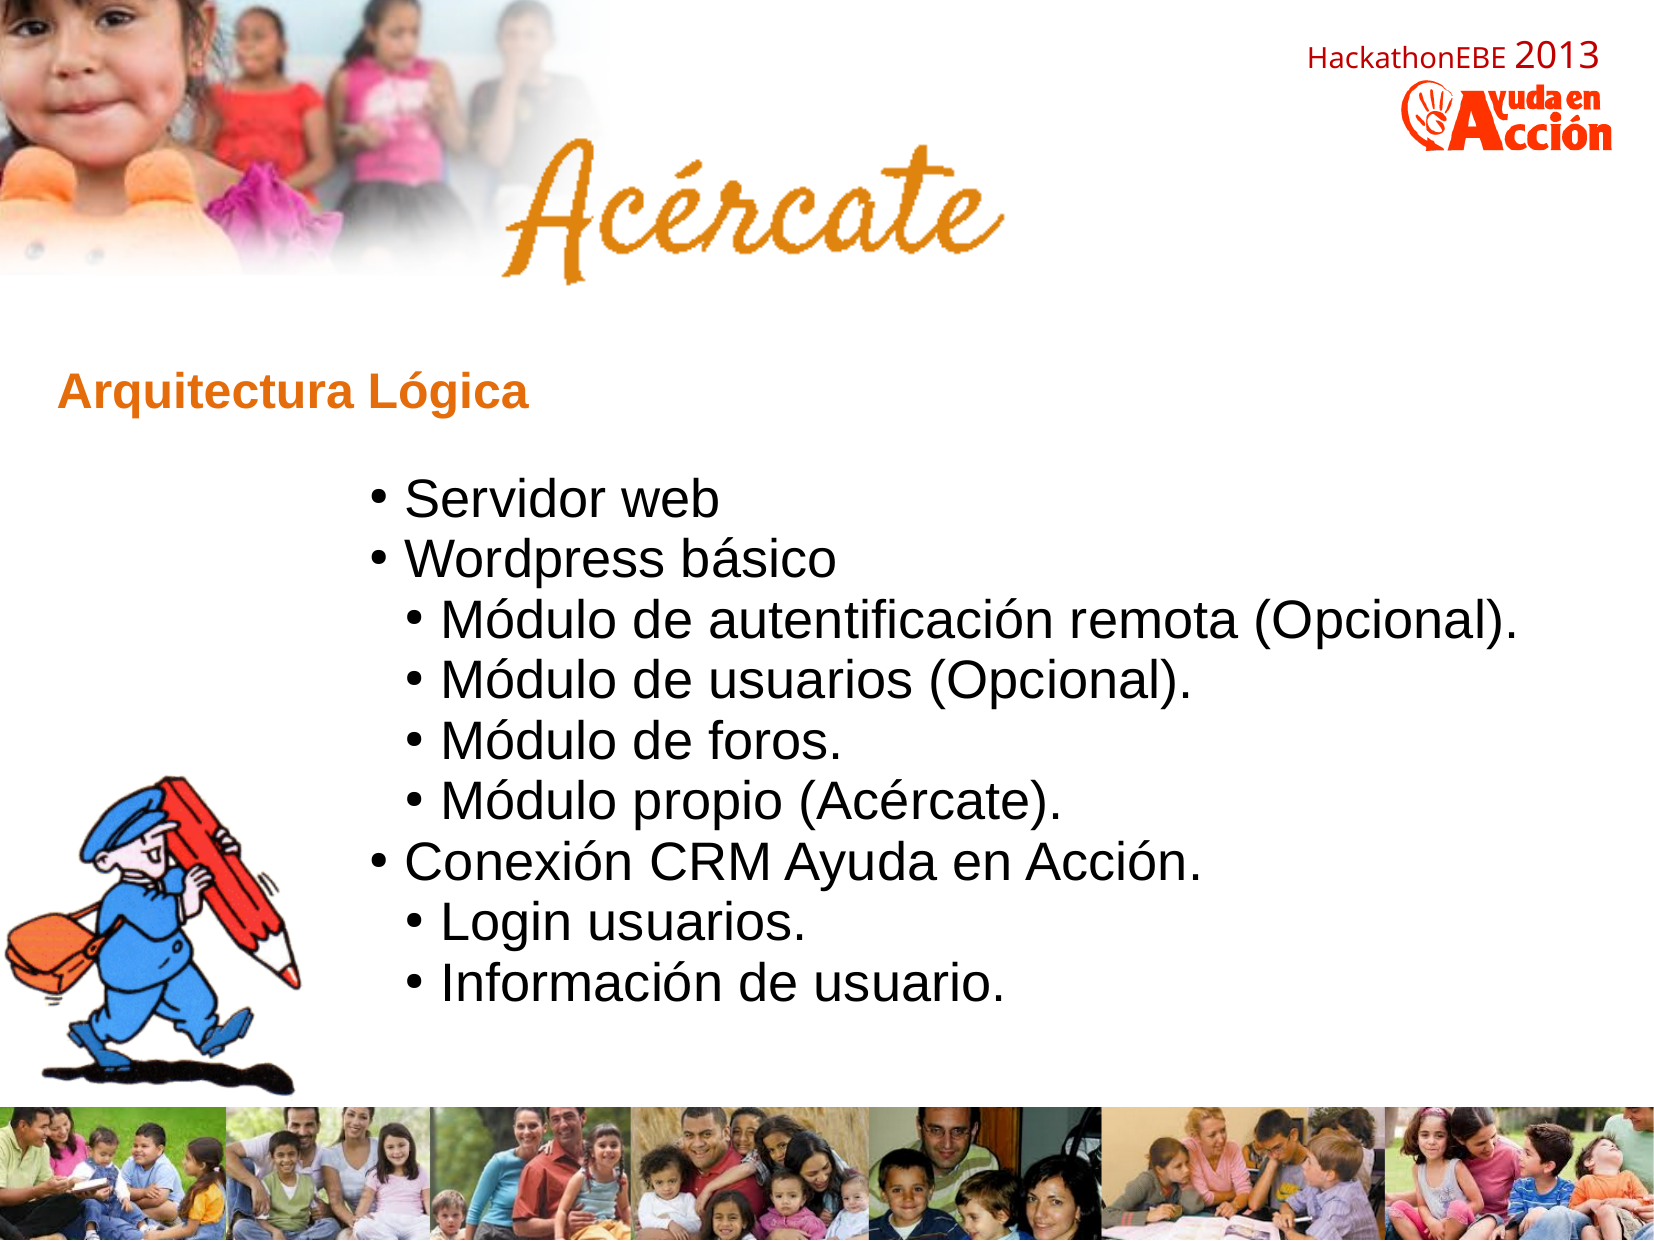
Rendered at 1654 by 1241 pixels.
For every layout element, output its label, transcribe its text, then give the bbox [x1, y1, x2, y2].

picture [0, 0, 1612, 313]
picture [0, 772, 307, 1101]
text_box Servidor web Wordpress básico Módulo de autentificación remota (Opcional). Módulo de usuarios (Opcional). Módulo de foros. Módulo propio (Acércate). Conexión CRM Ayuda en Acción. Login usuarios. Información de usuario. [354, 460, 1654, 1087]
picture [0, 1107, 1654, 1241]
text_box HackathonEBE 2013 [496, 0, 1601, 107]
text_box Arquitectura Lógica [41, 350, 570, 426]
